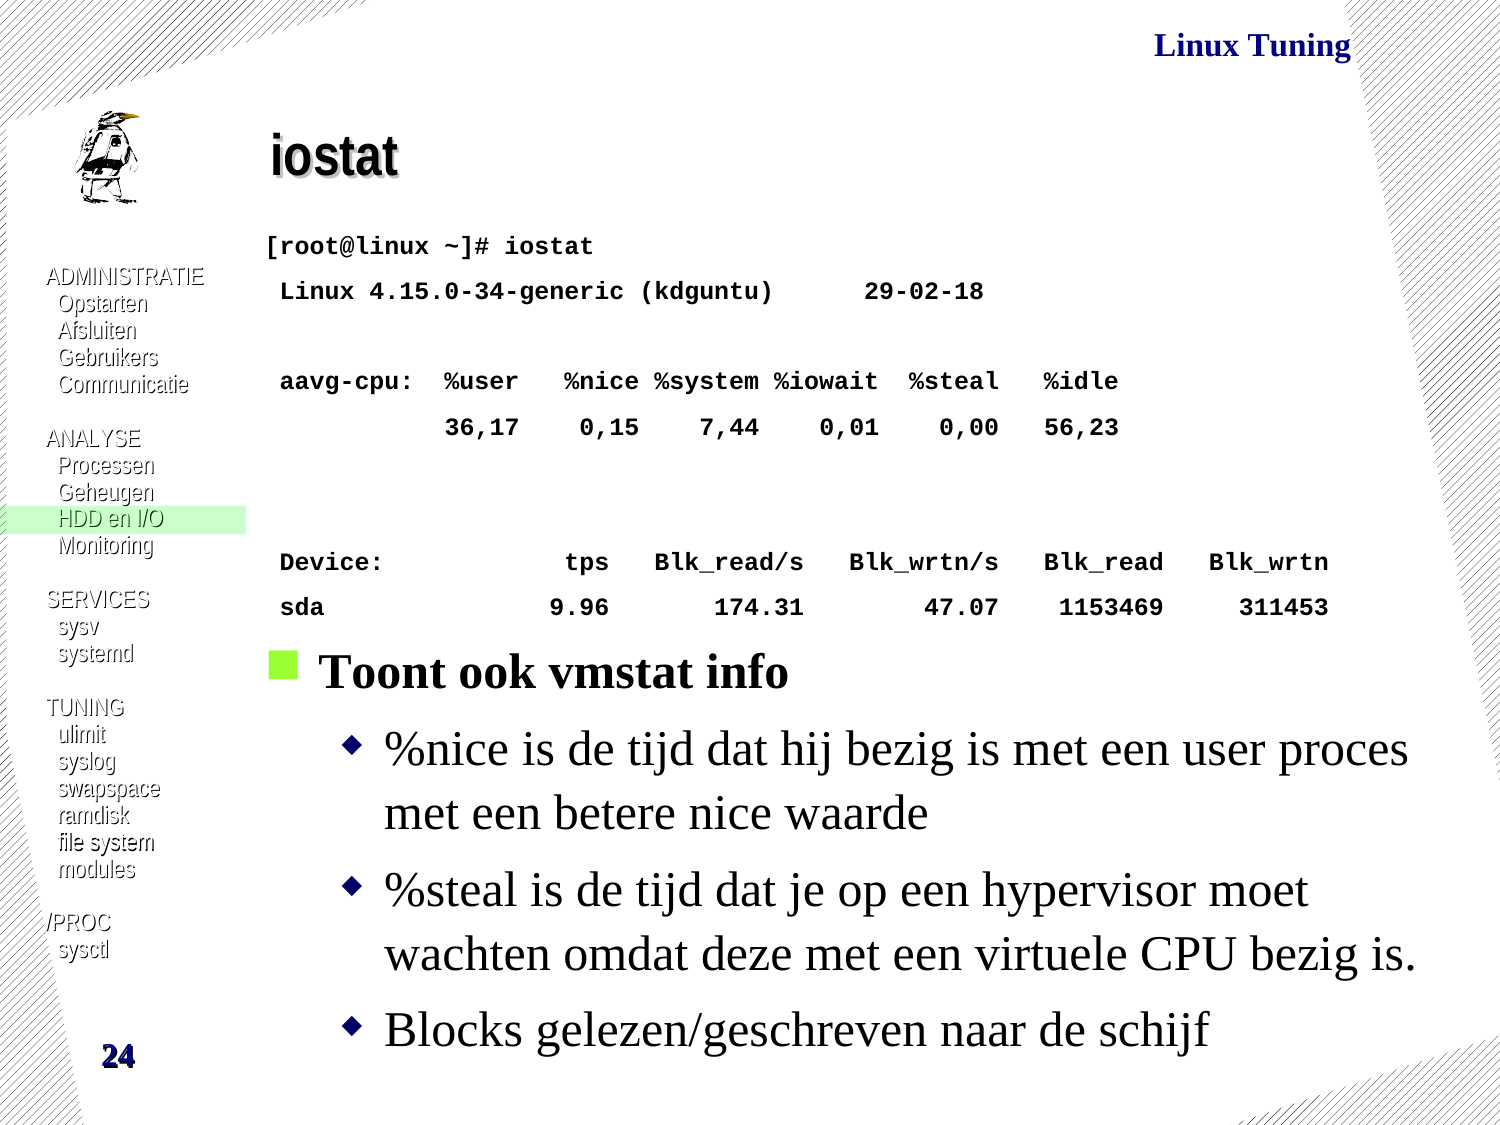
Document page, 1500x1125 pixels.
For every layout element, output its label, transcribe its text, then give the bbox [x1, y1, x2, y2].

title iostat [270, 41, 1500, 250]
list [root@linux ~]# iostat Linux 4.15.0-34-generic (kdguntu) 29-02-18 aavg-cpu: %user %nice %system %iowait %steal %idle 36,17 0,15 7,44 0,01 0,00 56,23 Device: tps Blk_read/s Blk_wrtn/s Blk_read Blk_wrtn sda 9.96 174.31 47.07 1153469 311453 Toont ook vmstat info %nice is de tijd dat hij bezig is met een user proces met een betere nice waarde %steal is de tijd dat je op een hypervisor moet wachten omdat deze met een virtuele CPU bezig is. Blocks gelezen/geschreven naar de schijf [264, 229, 1486, 1125]
picture [57, 105, 143, 206]
text_box [0, 505, 247, 535]
